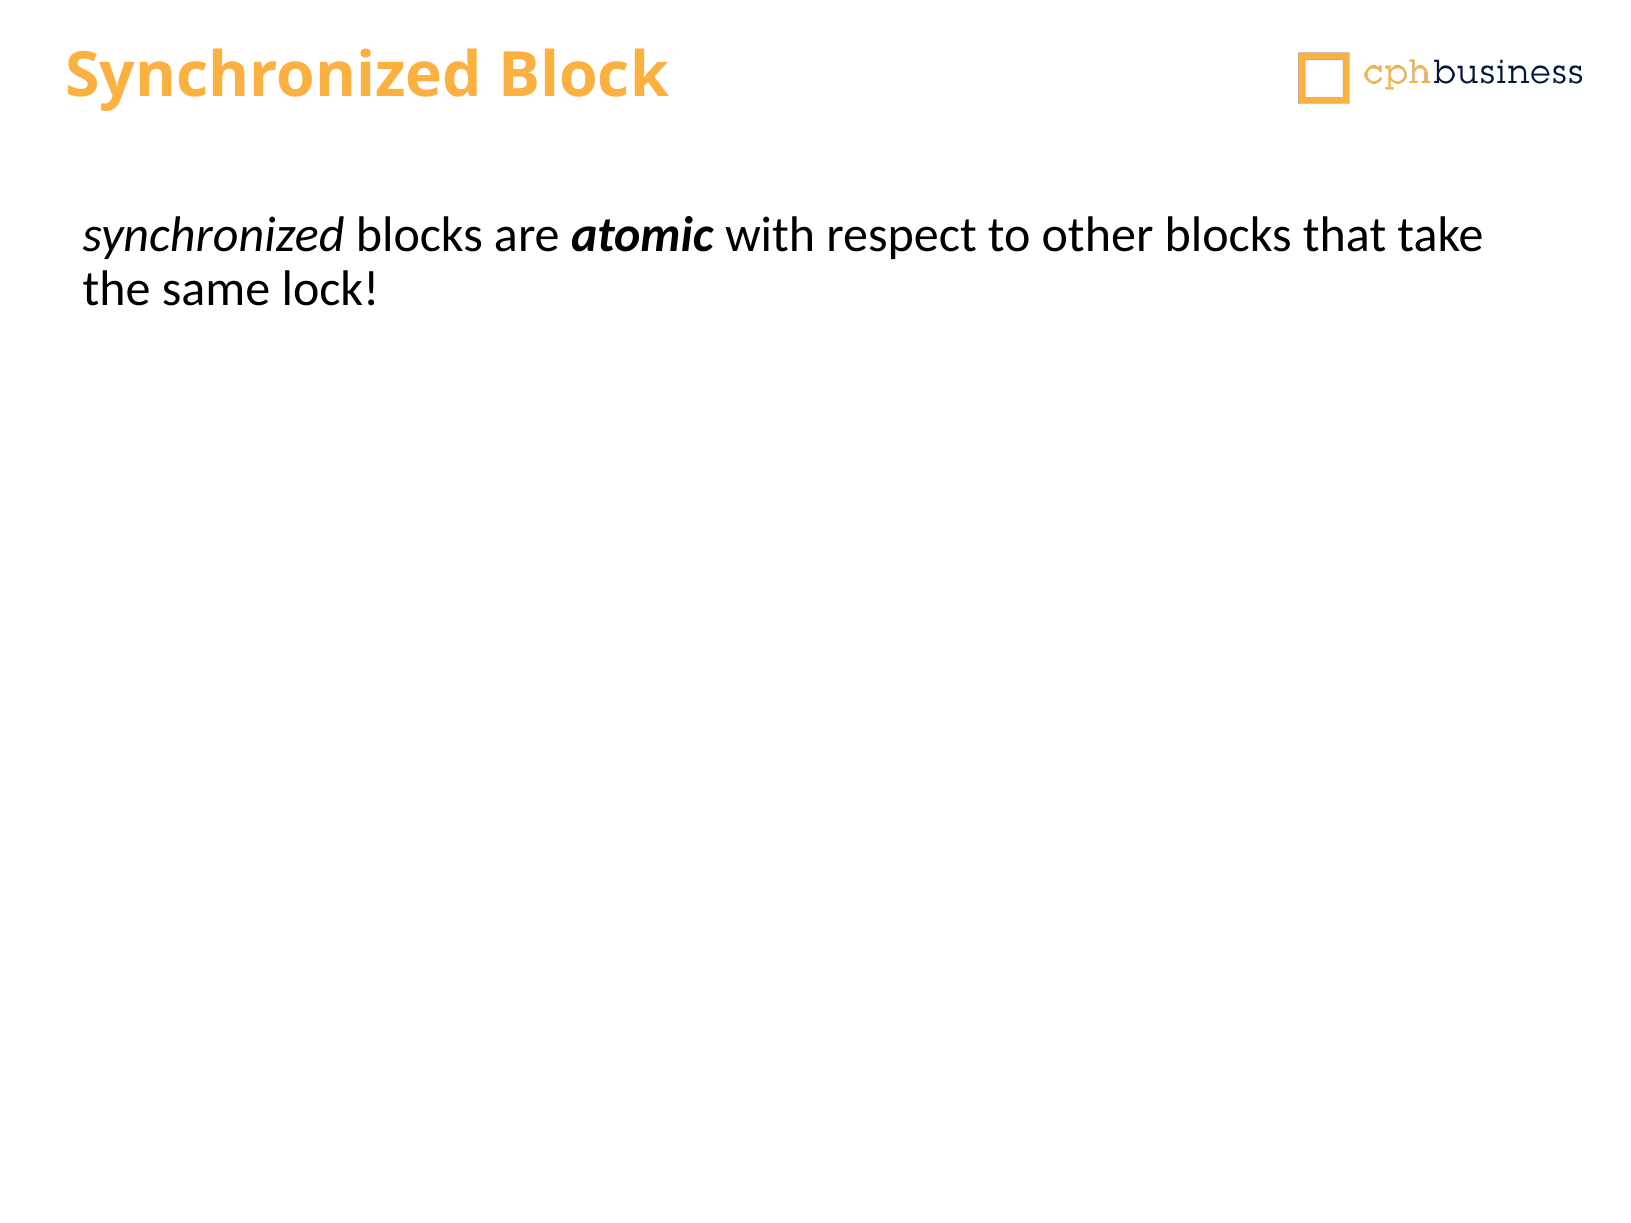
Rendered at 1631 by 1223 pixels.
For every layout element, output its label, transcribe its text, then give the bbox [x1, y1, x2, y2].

text_box synchronized blocks are atomic with respect to other blocks that take the same lock! [66, 199, 1534, 600]
picture [1247, 1, 1631, 155]
text_box Synchronized Block [50, 26, 1317, 150]
